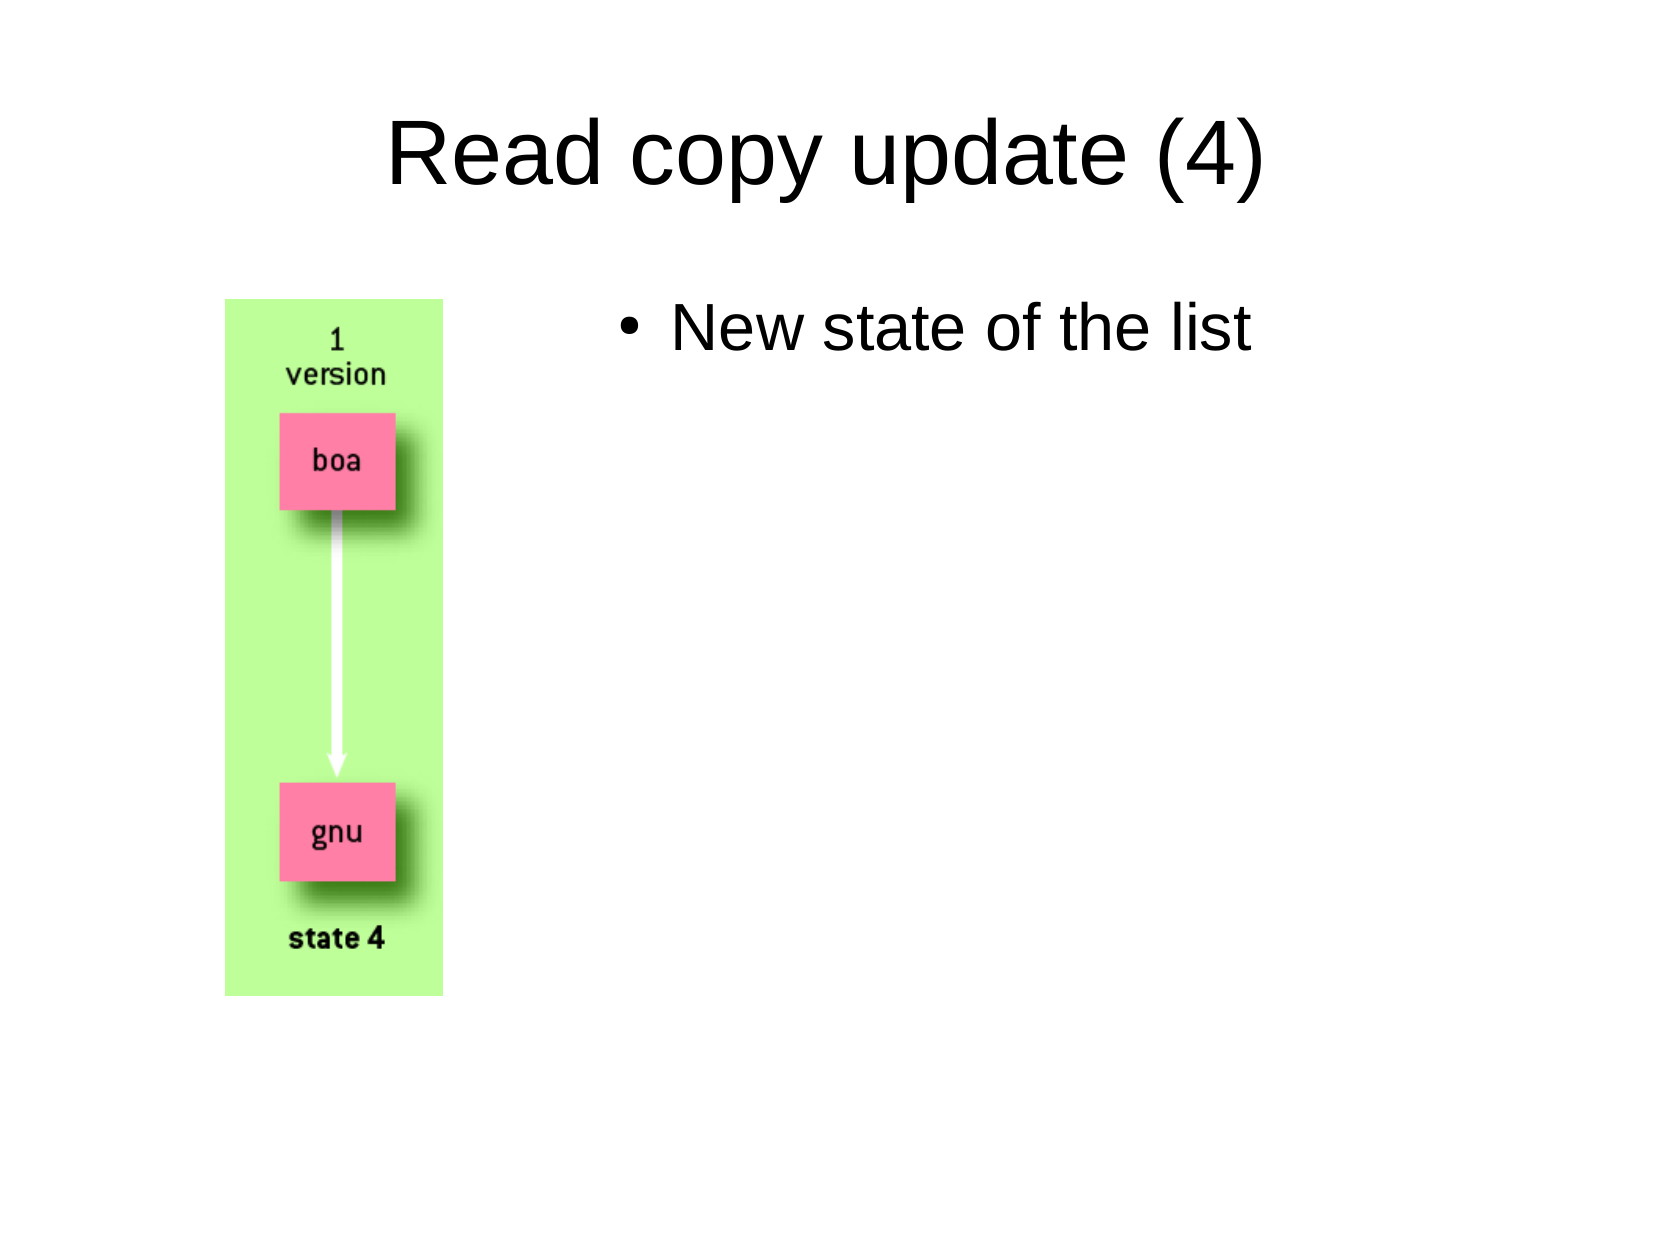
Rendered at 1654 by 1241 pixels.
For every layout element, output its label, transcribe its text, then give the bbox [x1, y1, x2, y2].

picture [225, 299, 443, 996]
list New state of the list [600, 290, 1572, 1010]
title Read copy update (4) [82, 49, 1571, 257]
